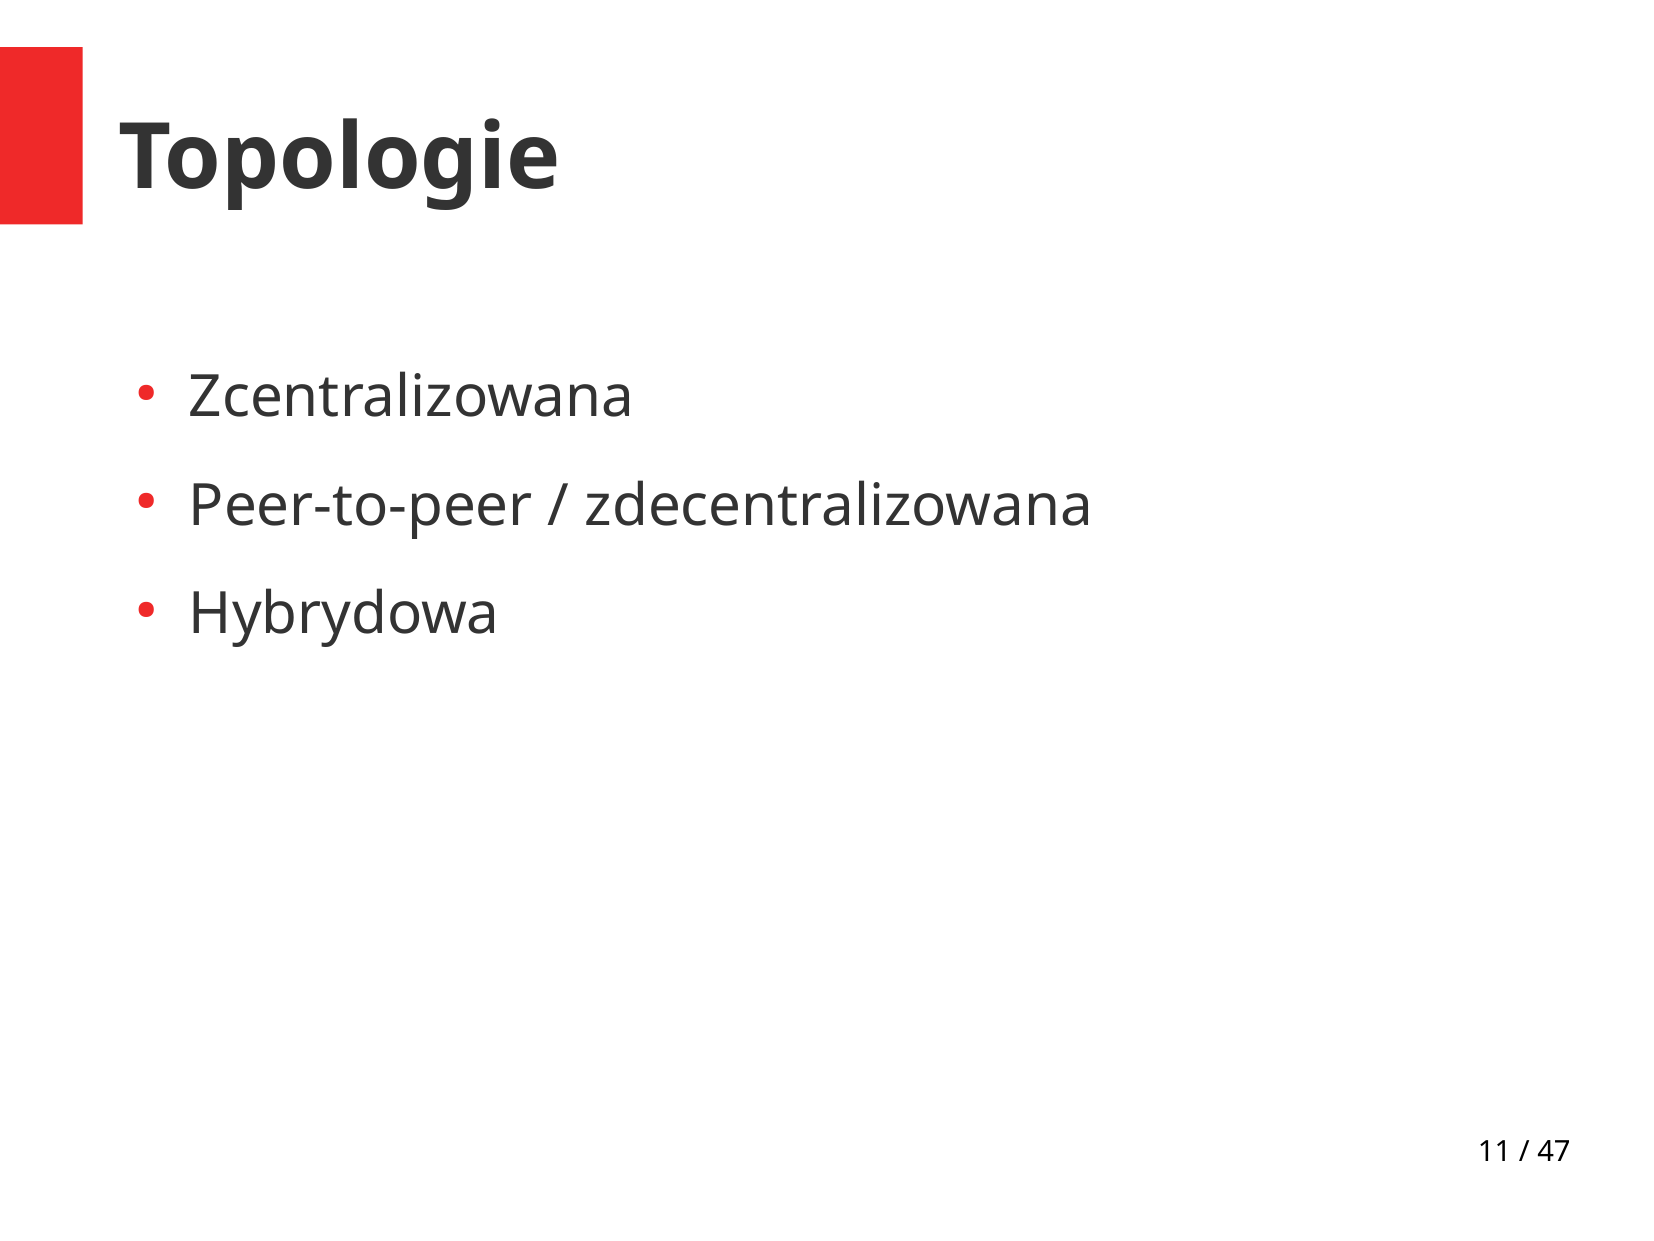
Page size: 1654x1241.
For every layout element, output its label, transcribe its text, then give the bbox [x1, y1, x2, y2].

title Topologie [118, 49, 1571, 257]
list Zcentralizowana Peer-to-peer / zdecentralizowana Hybrydowa [118, 354, 1536, 1074]
